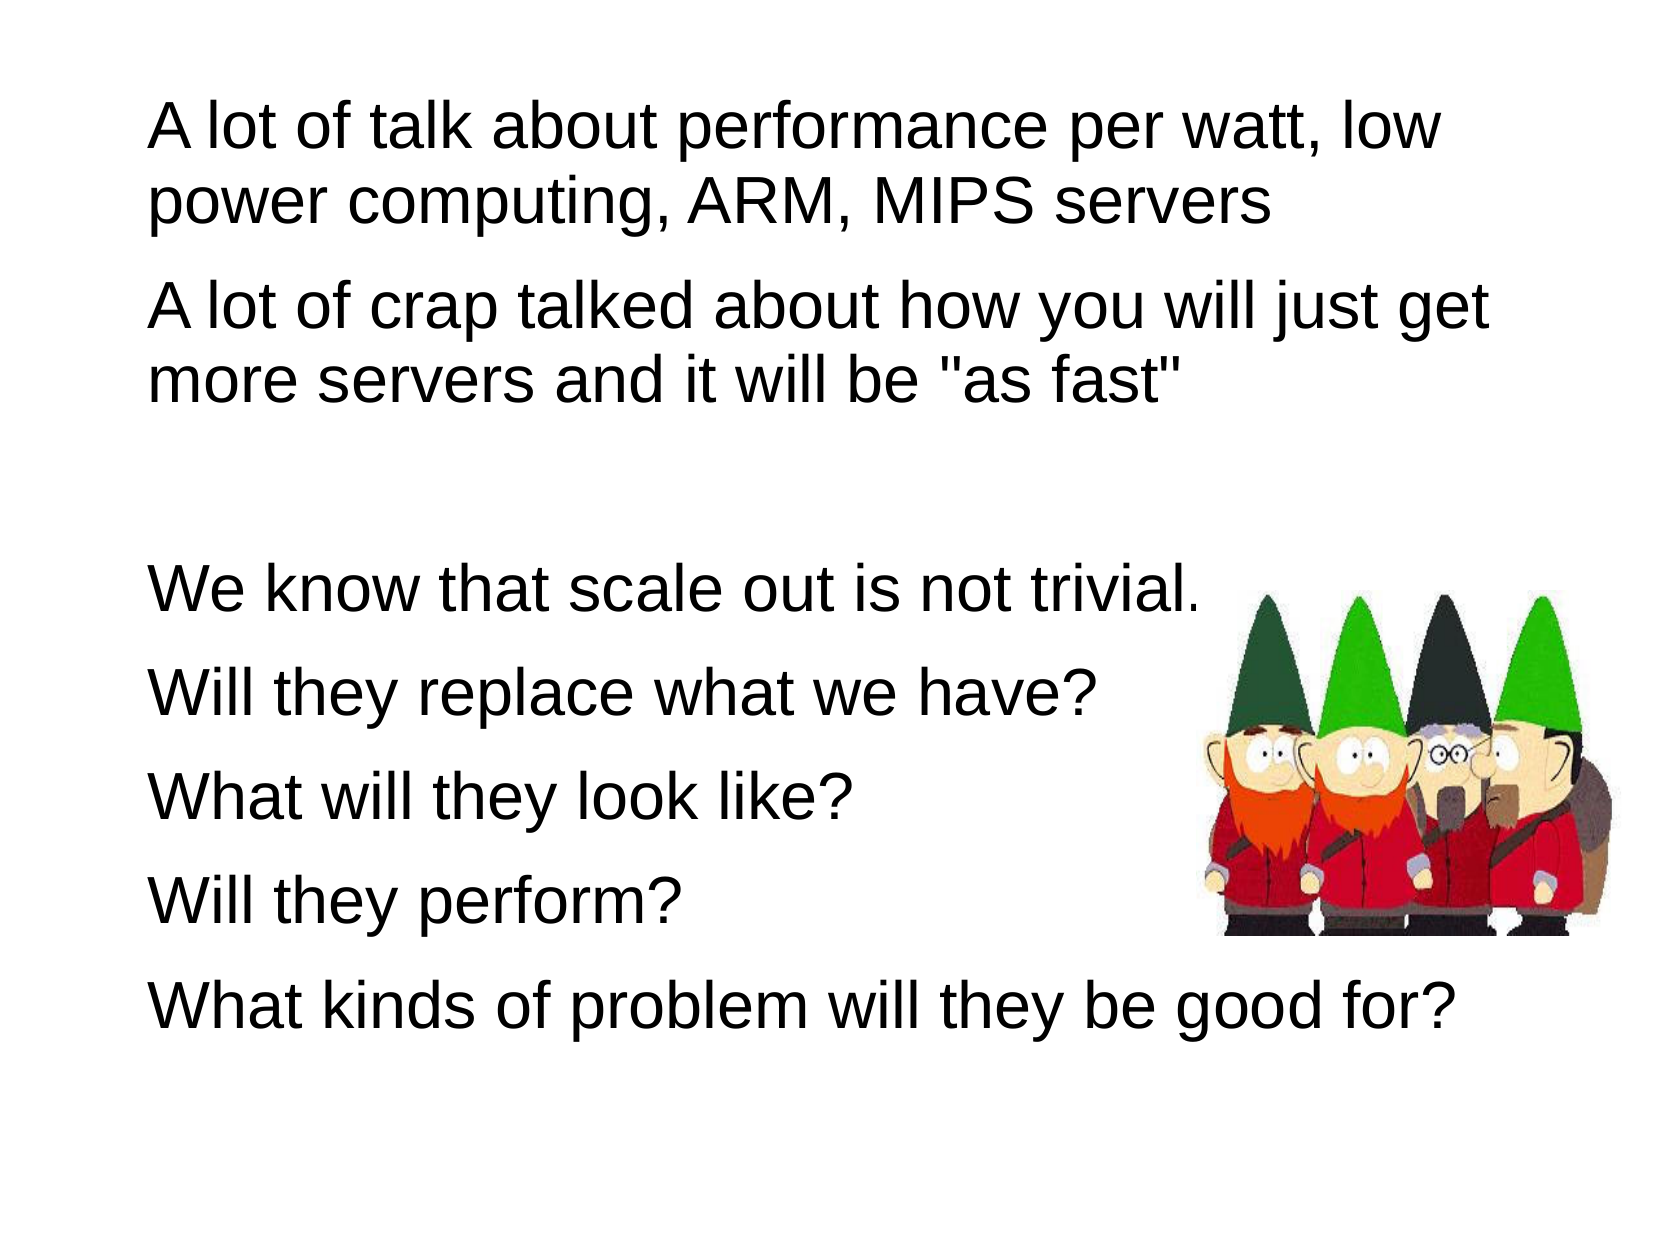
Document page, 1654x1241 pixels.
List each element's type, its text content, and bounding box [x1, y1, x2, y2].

list A lot of talk about performance per watt, low power computing, ARM, MIPS servers A lot of crap talked about how you will just get more servers and it will be "as fast" We know that scale out is not trivial. Will they replace what we have? What will they look like? Will they perform? What kinds of problem will they be good for? [76, 88, 1565, 1063]
picture [1196, 590, 1625, 936]
title [82, 49, 1571, 257]
